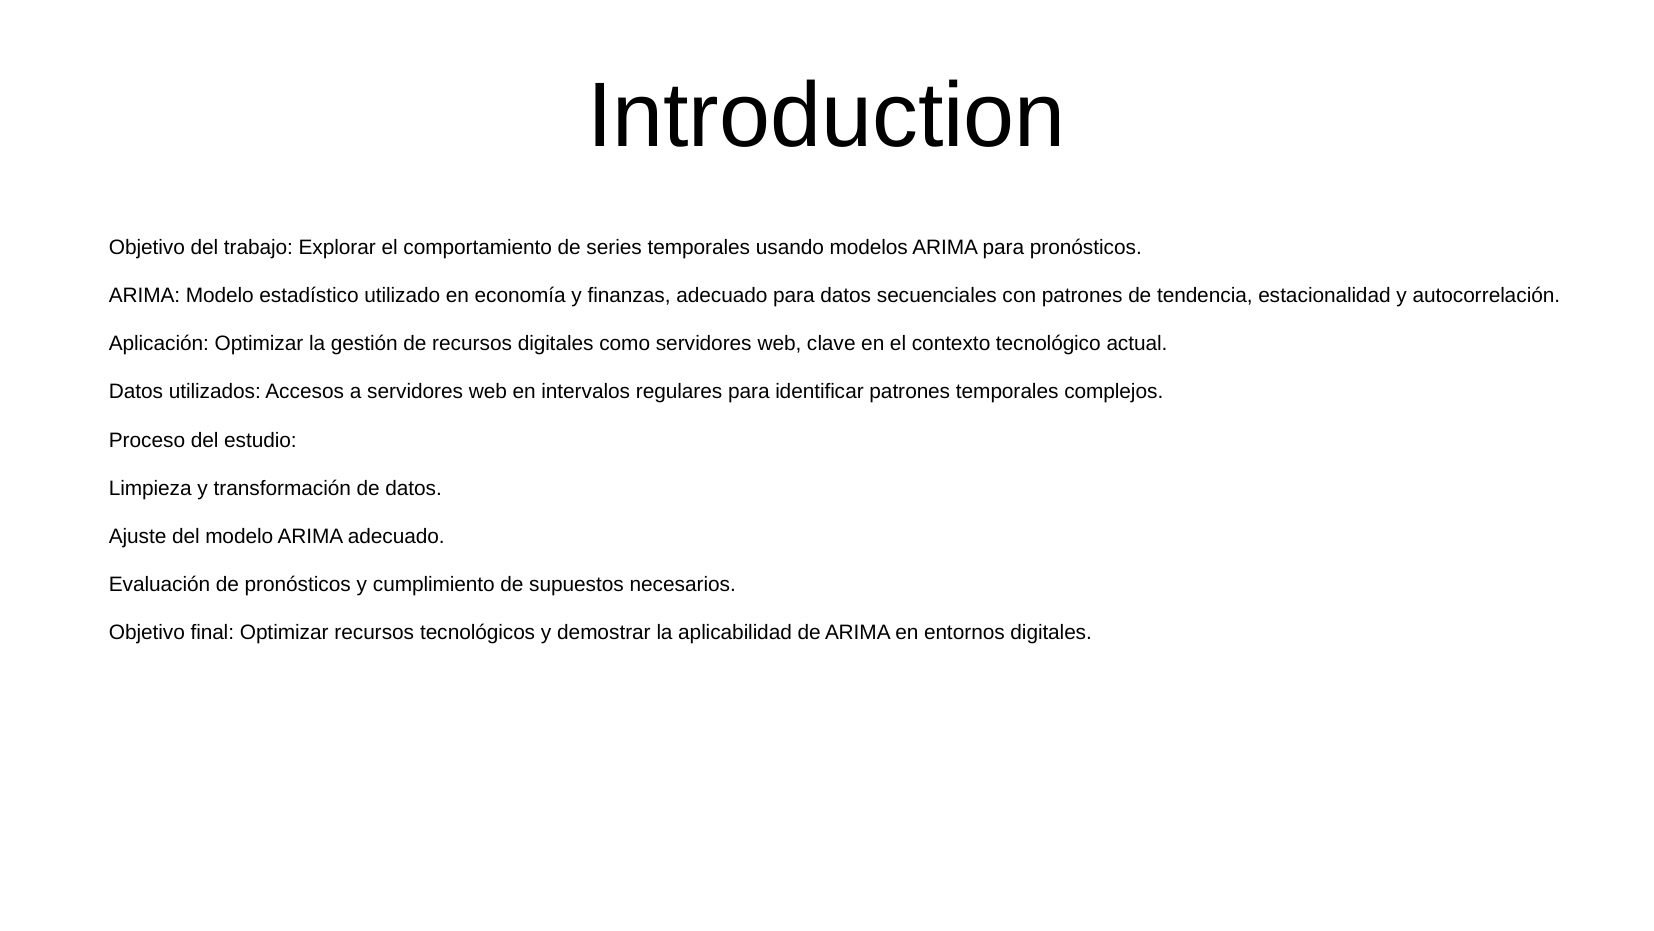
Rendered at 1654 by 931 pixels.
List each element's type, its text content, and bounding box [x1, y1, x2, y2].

title Introduction [82, 37, 1571, 193]
text_box Objetivo del trabajo: Explorar el comportamiento de series temporales usando modelos ARIMA para pronósticos. ARIMA: Modelo estadístico utilizado en economía y finanzas, adecuado para datos secuenciales con patrones de tendencia, estacionalidad y autocorrelación. Aplicación: Optimizar la gestión de recursos digitales como servidores web, clave en el contexto tecnológico actual. Datos utilizados: Accesos a servidores web en intervalos regulares para identificar patrones temporales complejos. Proceso del estudio: Limpieza y transformación de datos. Ajuste del modelo ARIMA adecuado. Evaluación de pronósticos y cumplimiento de supuestos necesarios. Objetivo final: Optimizar recursos tecnológicos y demostrar la aplicabilidad de ARIMA en entornos digitales. [94, 228, 1578, 700]
